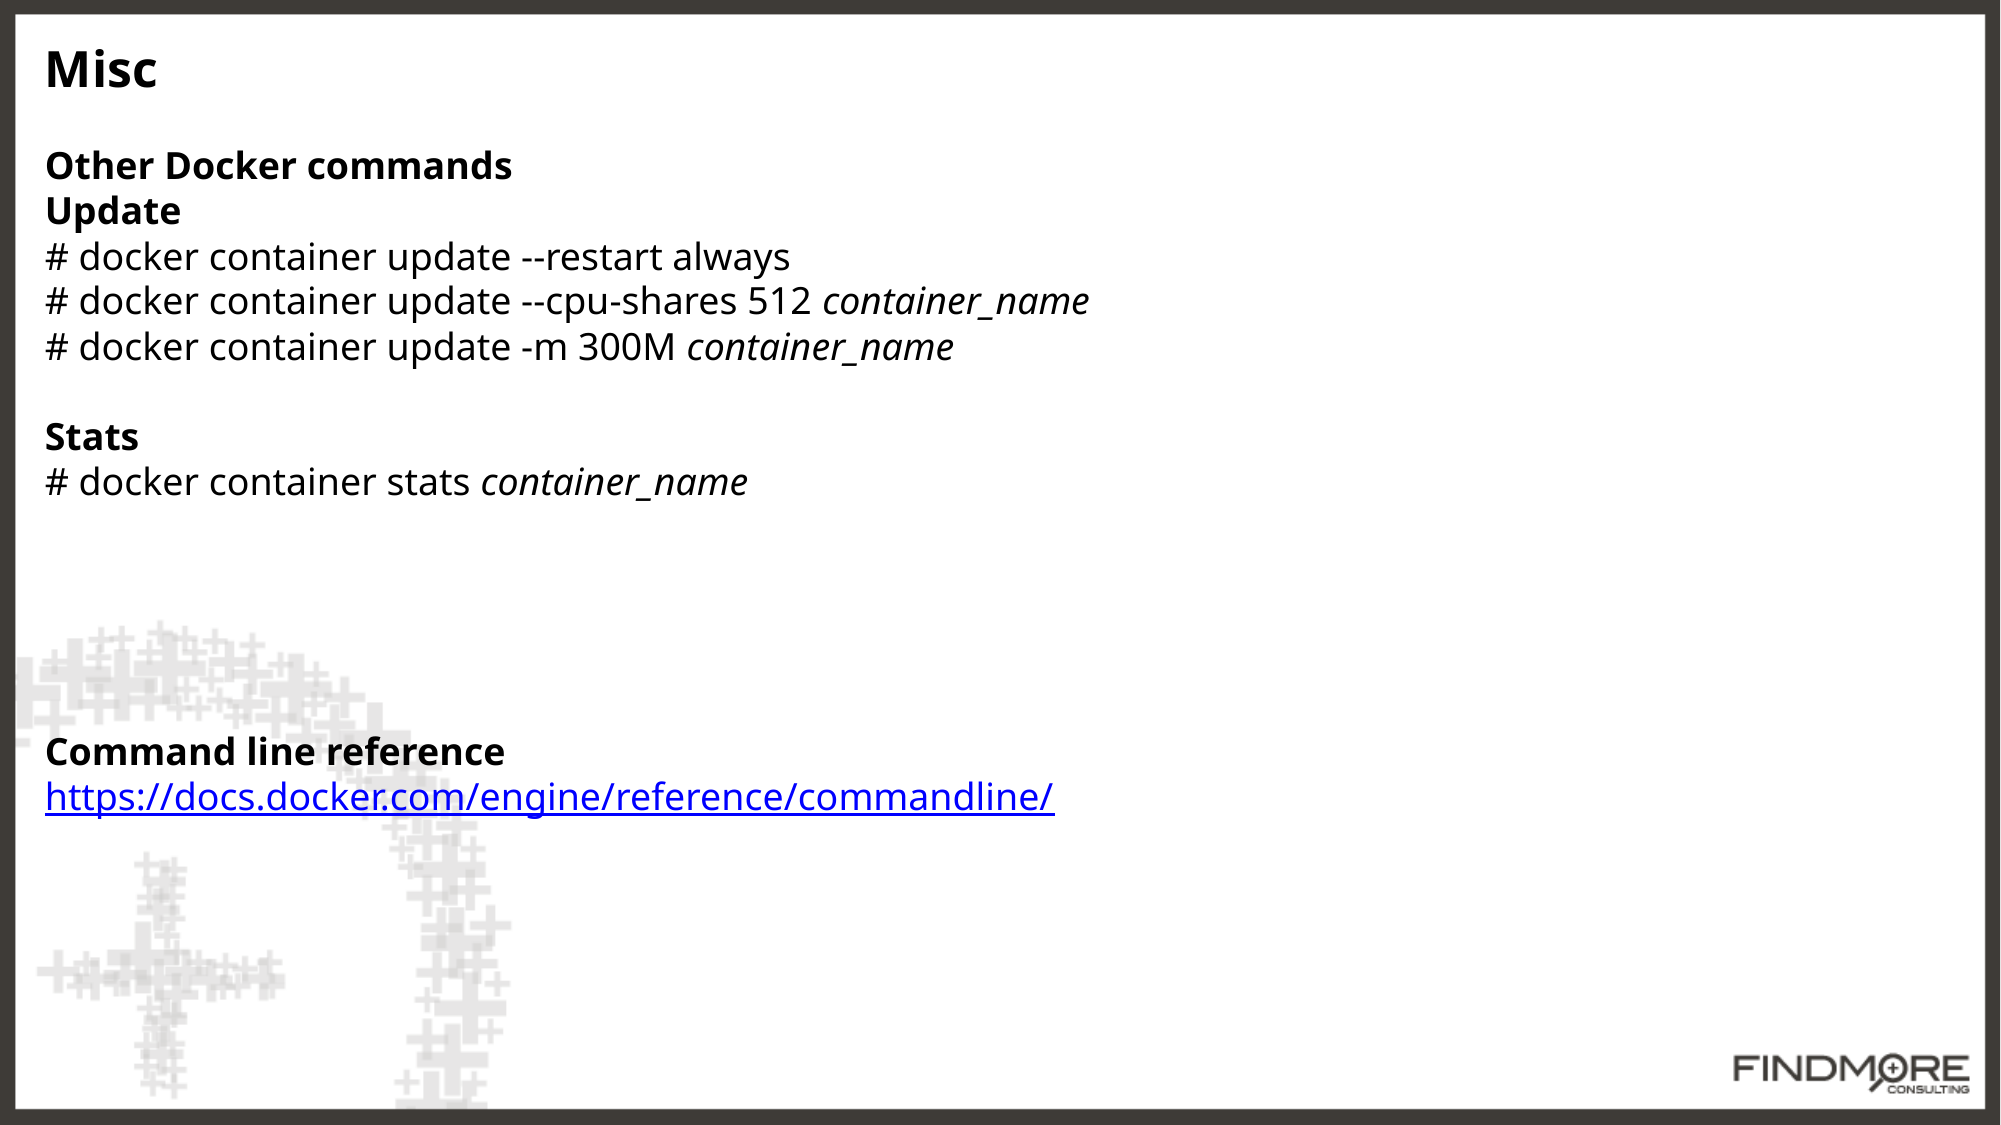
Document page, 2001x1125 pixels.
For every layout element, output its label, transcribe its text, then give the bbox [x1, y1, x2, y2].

picture [0, 0, 2001, 1125]
text_box Misc Other Docker commands Update # docker container update --restart always # docker container update --cpu-shares 512 container_name # docker container update -m 300M container_name Stats # docker container stats container_name Command line reference https://docs.docker.com/engine/reference/commandline/ [29, 30, 1950, 1024]
